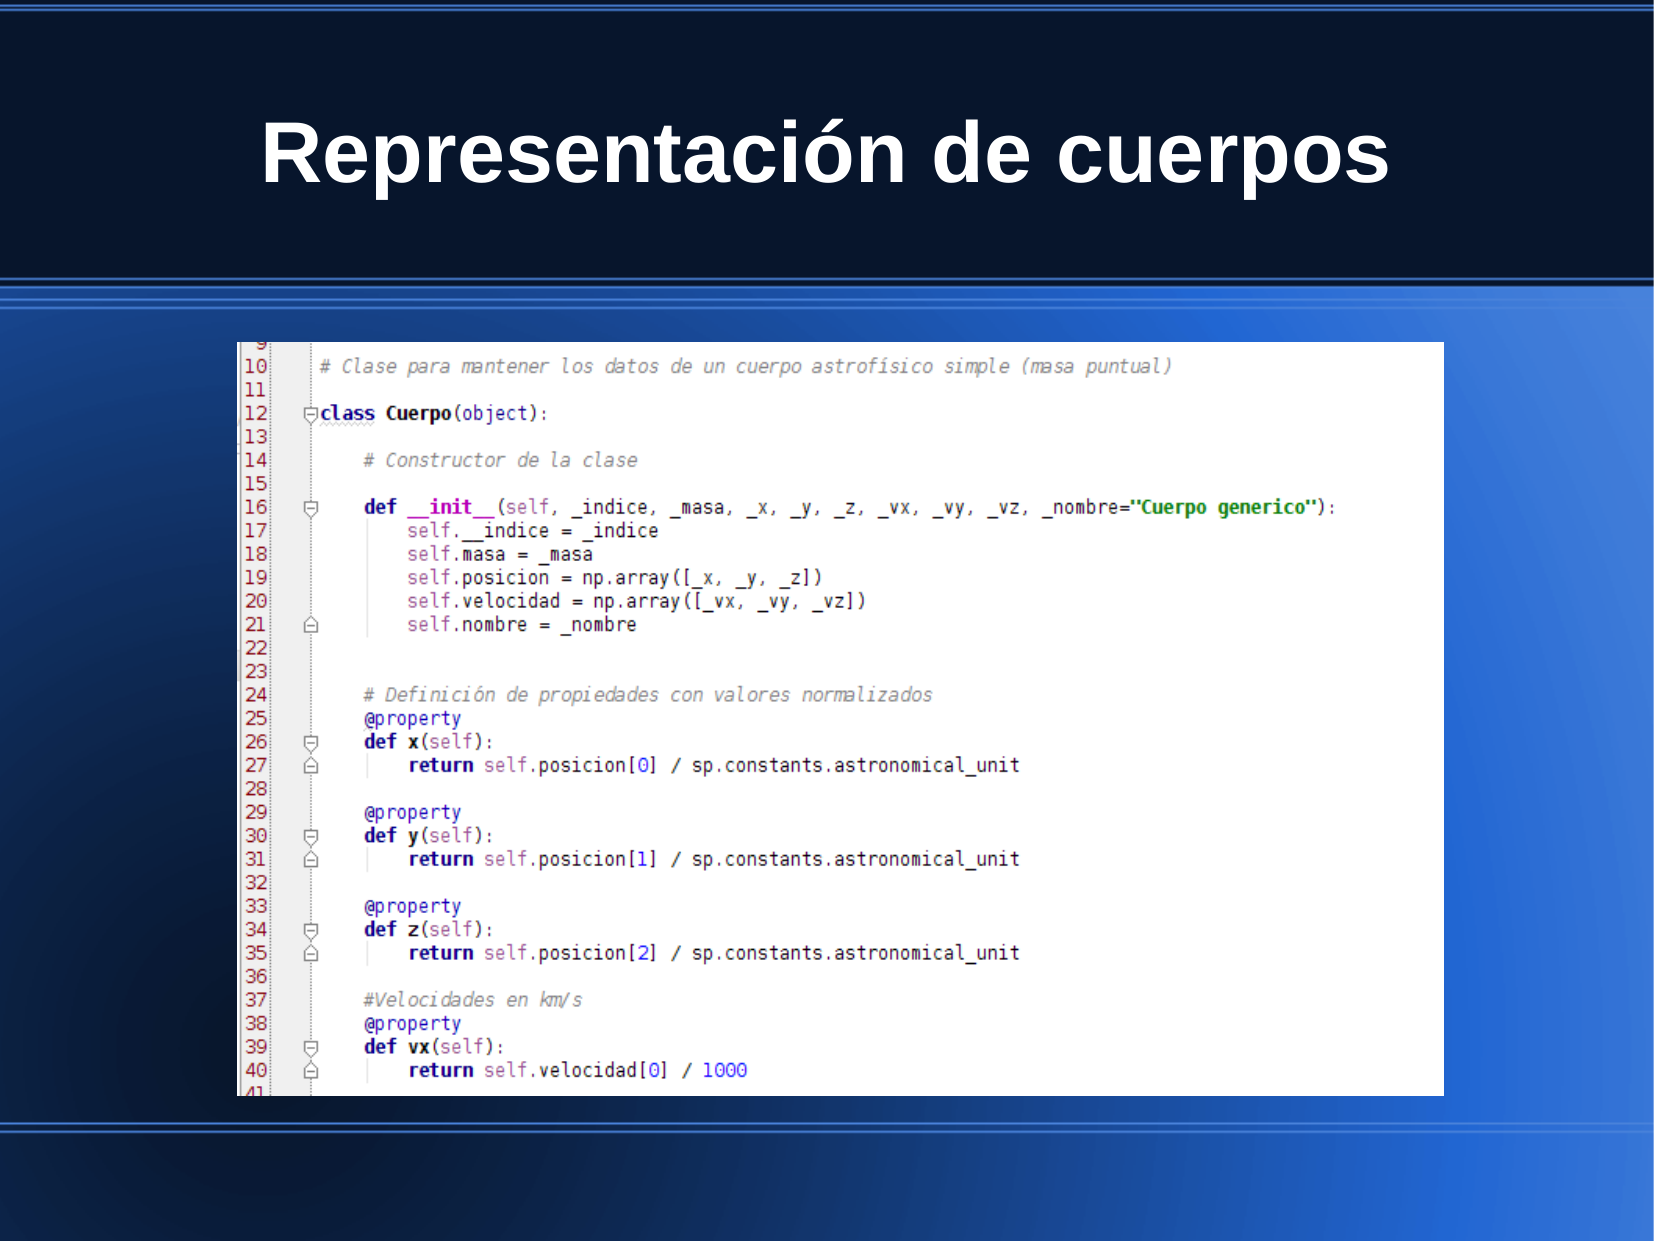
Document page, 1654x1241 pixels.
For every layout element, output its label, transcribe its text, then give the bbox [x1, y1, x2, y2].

picture [0, 0, 1654, 1241]
title Representación de cuerpos [82, 49, 1571, 257]
